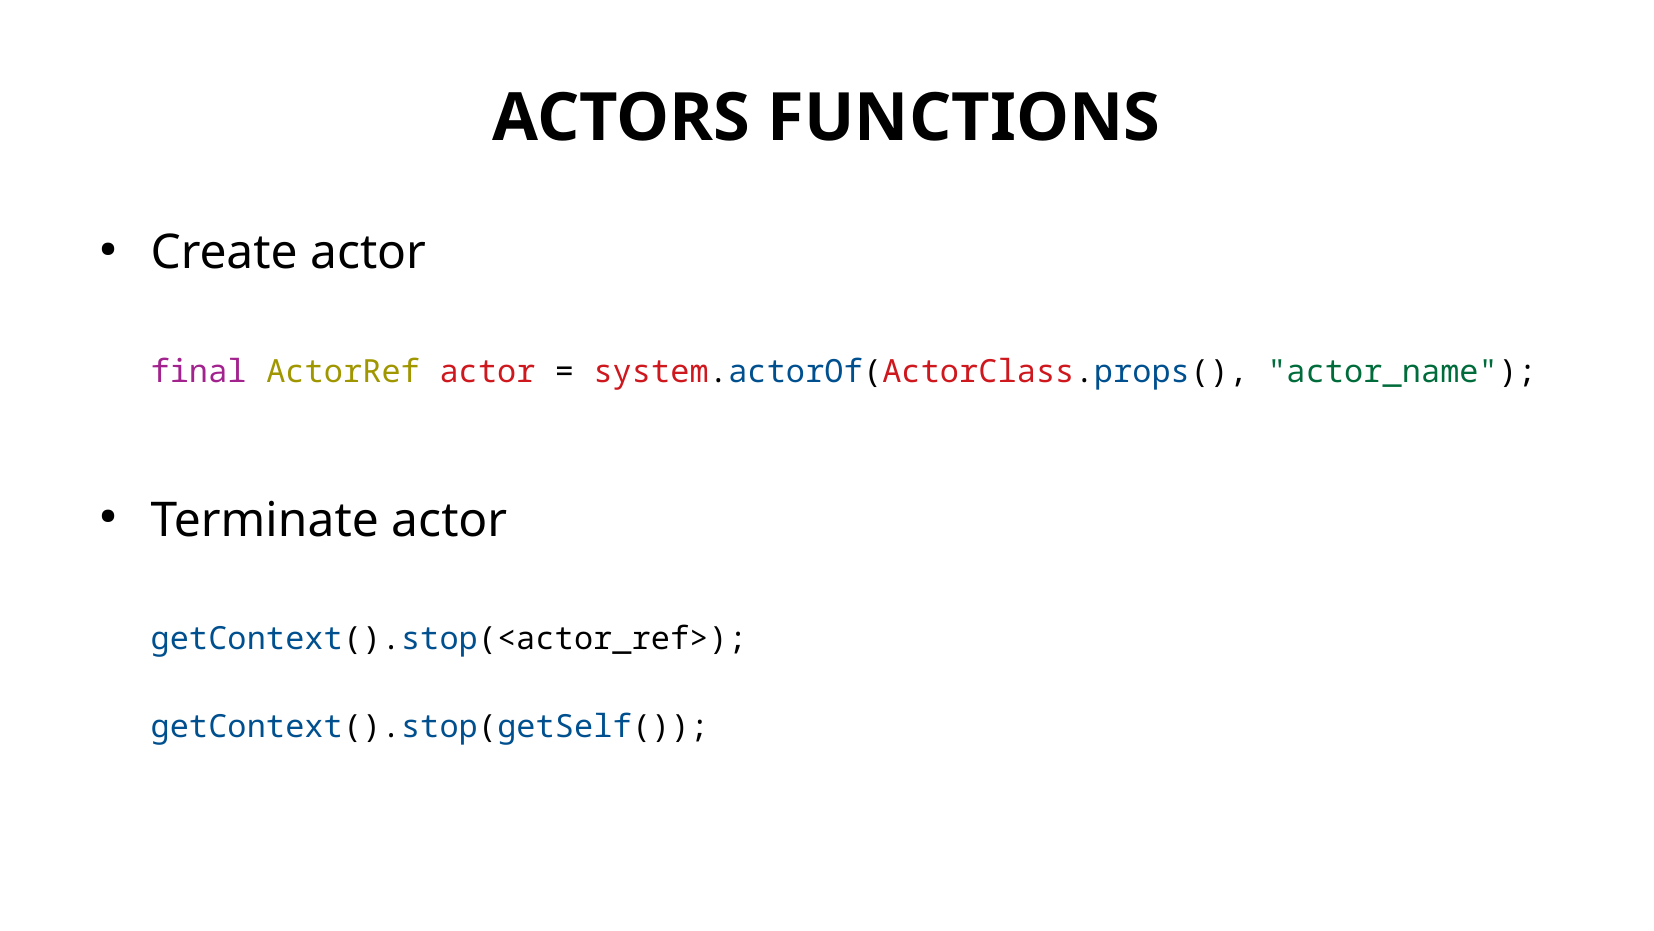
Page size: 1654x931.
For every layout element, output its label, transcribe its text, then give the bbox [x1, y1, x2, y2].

title ACTORS FUNCTIONS [82, 36, 1571, 193]
list Create actor final ActorRef actor = system.actorOf(ActorClass.props(), "actor_name"); Terminate actor getContext().stop(<actor_ref>); getContext().stop(getSelf()); [82, 217, 1571, 757]
